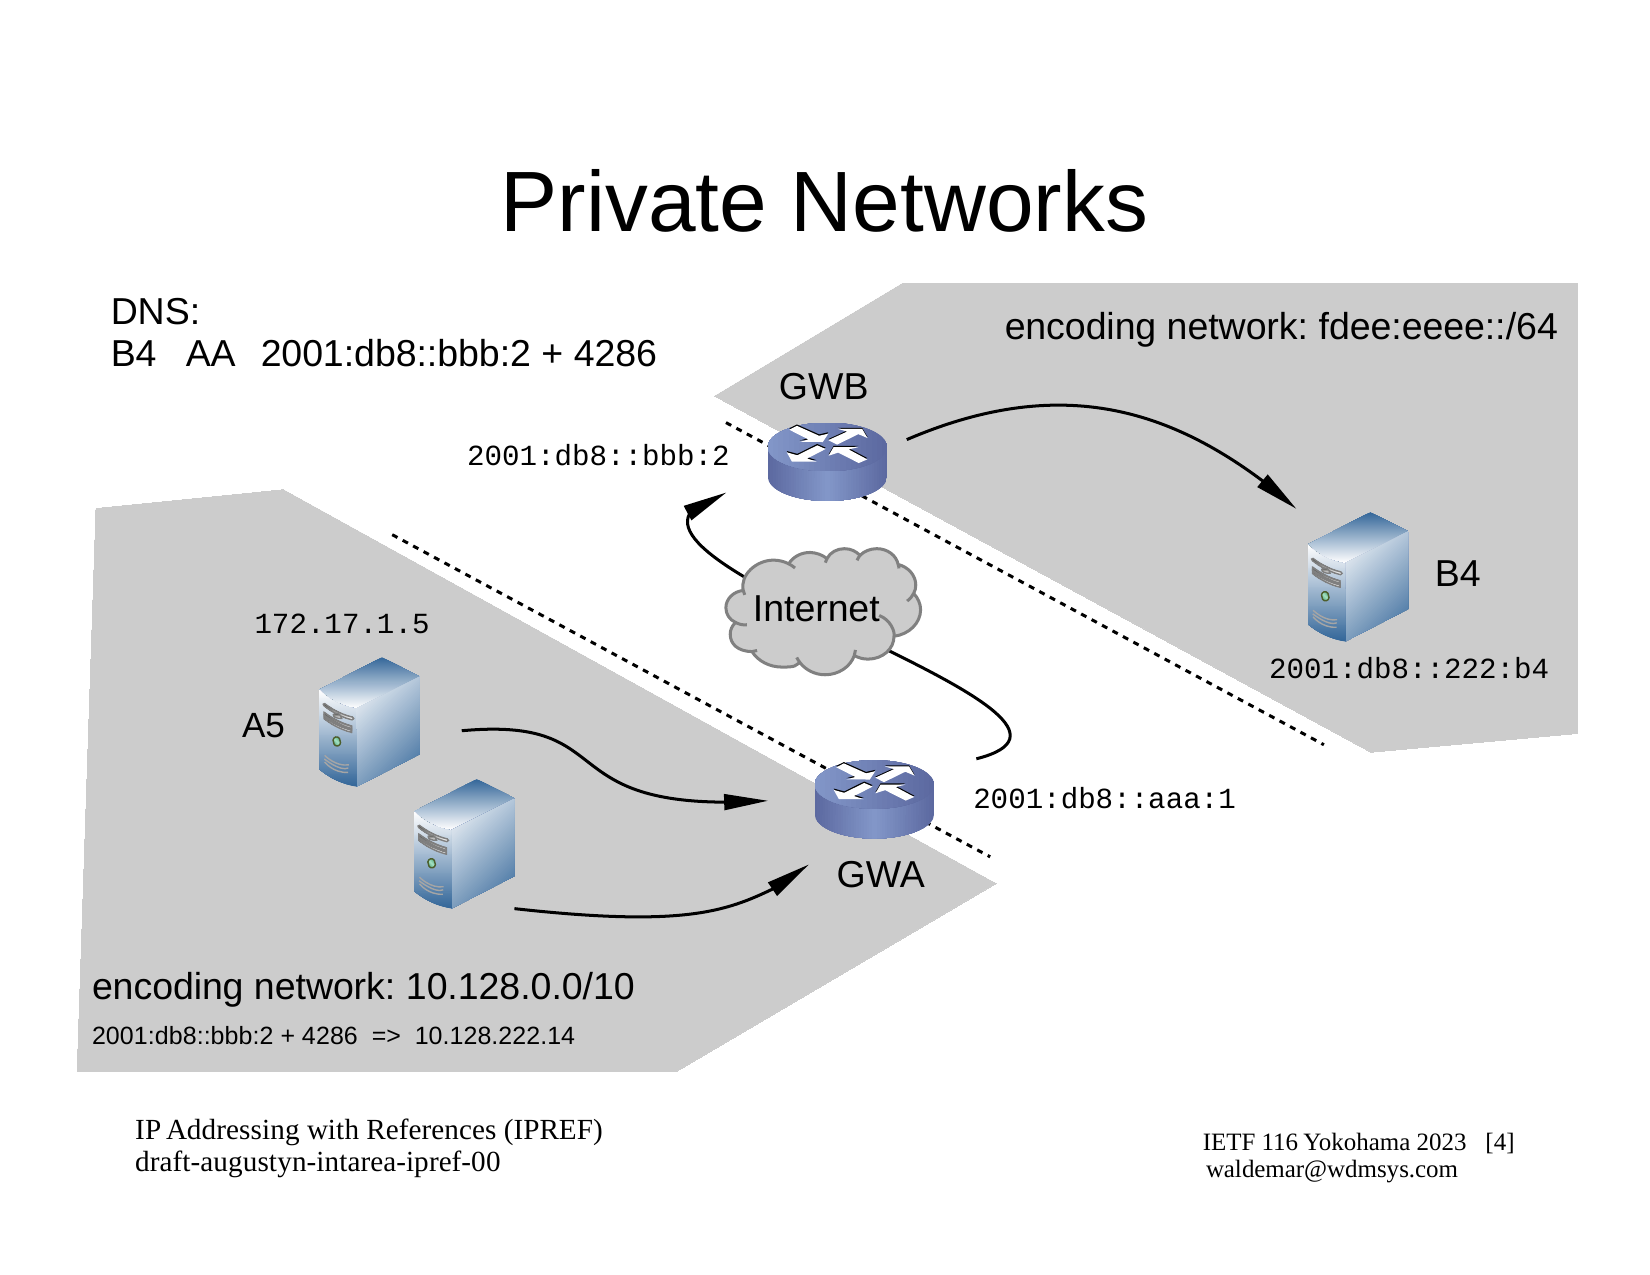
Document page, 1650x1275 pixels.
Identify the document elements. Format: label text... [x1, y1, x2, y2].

text_box encoding network: 10.128.0.0/10 [77, 957, 749, 1015]
text_box GWA [821, 846, 940, 903]
text_box 2001:db8::aaa:1 [958, 777, 1259, 828]
text_box DNS: B4 AA 2001:db8::bbb:2 + 4286 [96, 283, 678, 383]
text_box [1269, 697, 1578, 753]
text_box 172.17.1.5 [239, 602, 453, 651]
text_box [714, 283, 1578, 689]
text_box [77, 489, 997, 1072]
text_box 2001:db8::222:b4 [1254, 647, 1578, 697]
text_box encoding network: fdee:eeee::/64 [990, 297, 1573, 355]
text_box A5 [227, 698, 300, 753]
text_box GWB [764, 357, 884, 415]
text_box Internet [725, 548, 921, 675]
title Private Networks [135, 104, 1515, 298]
text_box B4 [1420, 545, 1496, 603]
text_box 2001:db8::bbb:2 [452, 433, 753, 482]
text_box 2001:db8::bbb:2 + 4286 => 10.128.222.14 [77, 1014, 592, 1068]
